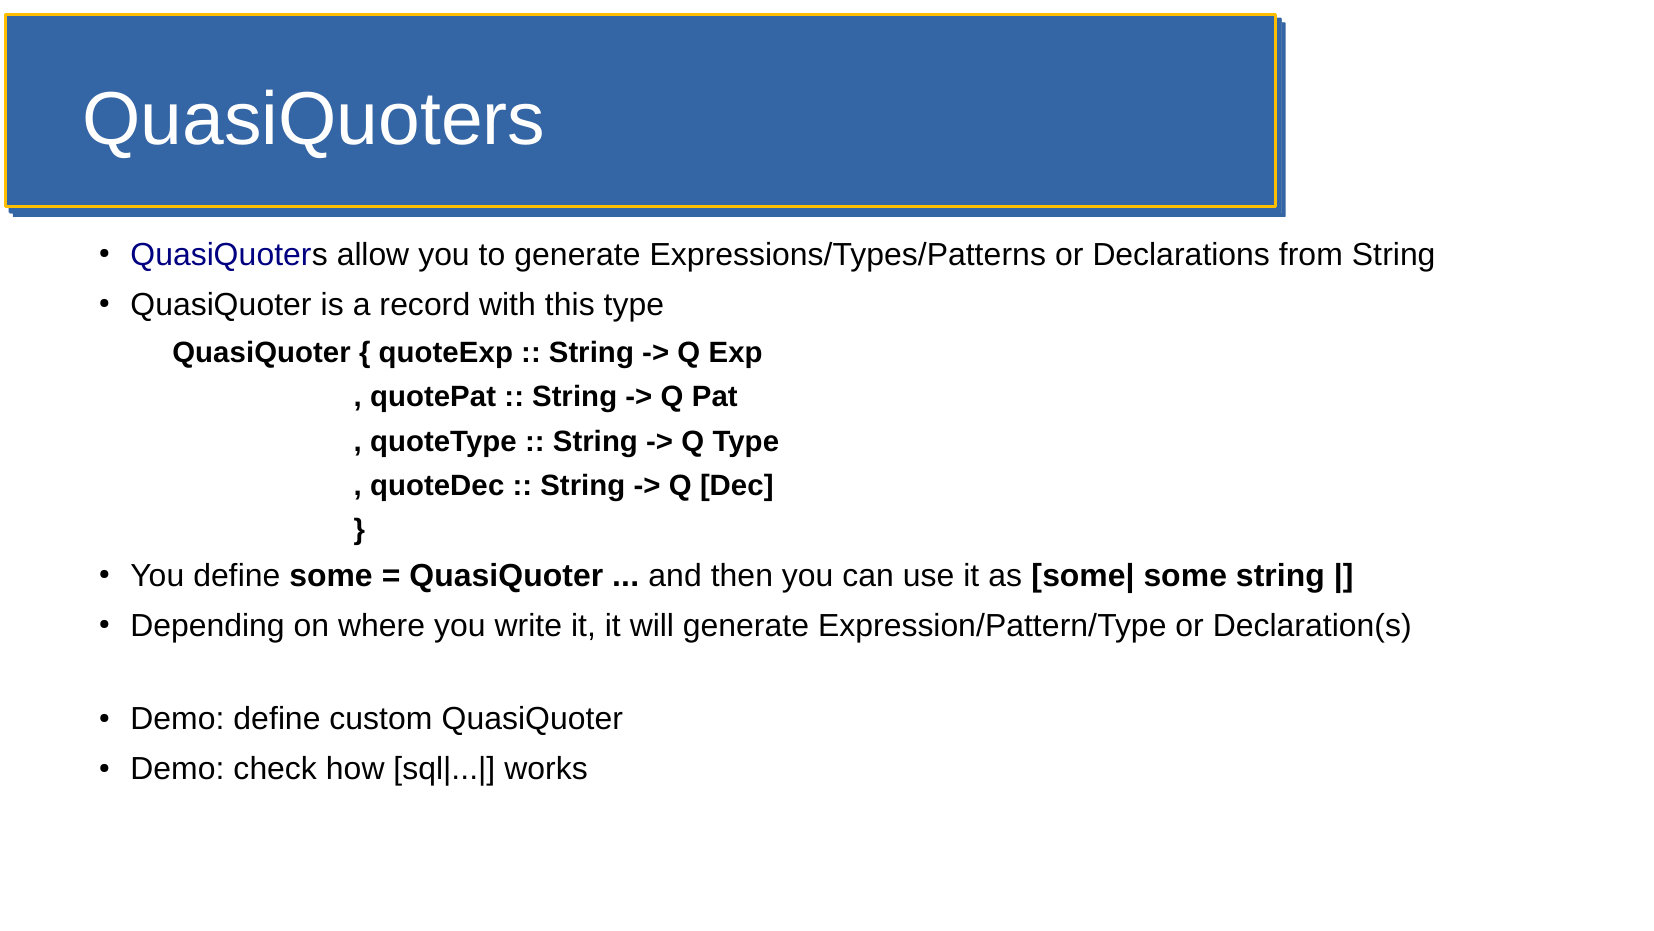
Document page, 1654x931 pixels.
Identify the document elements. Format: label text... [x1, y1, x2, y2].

title QuasiQuoters [82, 44, 1235, 192]
list QuasiQuoters allow you to generate Expressions/Types/Patterns or Declarations from String QuasiQuoter is a record with this type QuasiQuoter { quoteExp :: String -> Q Exp , quotePat :: String -> Q Pat , quoteType :: String -> Q Type , quoteDec :: String -> Q [Dec] } You define some = QuasiQuoter ... and then you can use it as [some| some string |] Depending on where you write it, it will generate Expression/Pattern/Type or Declaration(s) Demo: define custom QuasiQuoter Demo: check how [sql|...|] works [88, 236, 1565, 798]
